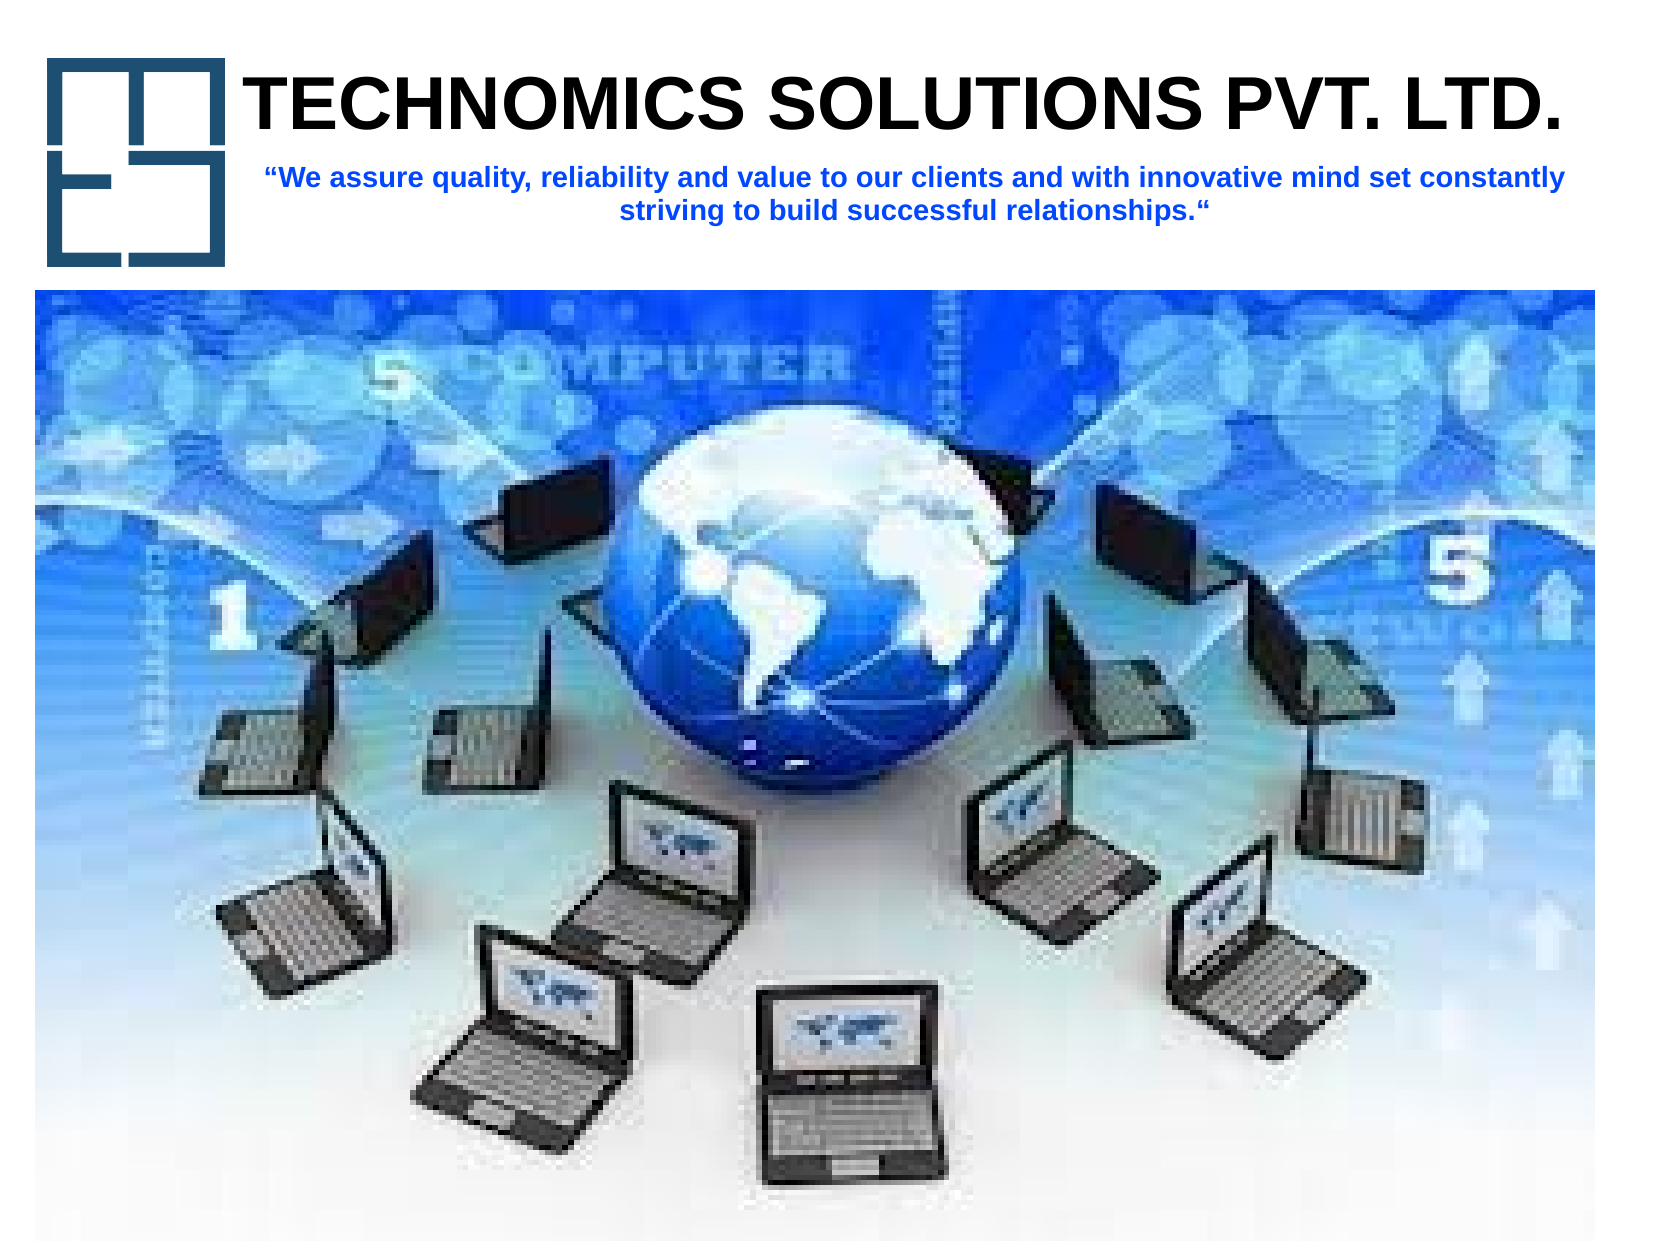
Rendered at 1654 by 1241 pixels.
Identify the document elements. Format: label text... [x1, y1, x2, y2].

title TECHNOMICS SOLUTIONS PVT. LTD. [77, 0, 1566, 208]
picture [47, 58, 225, 267]
picture [35, 290, 1595, 1241]
text_box “We assure quality, reliability and value to our clients and with innovative mind set constantly striving to build successful relationships.“ [248, 153, 1583, 272]
